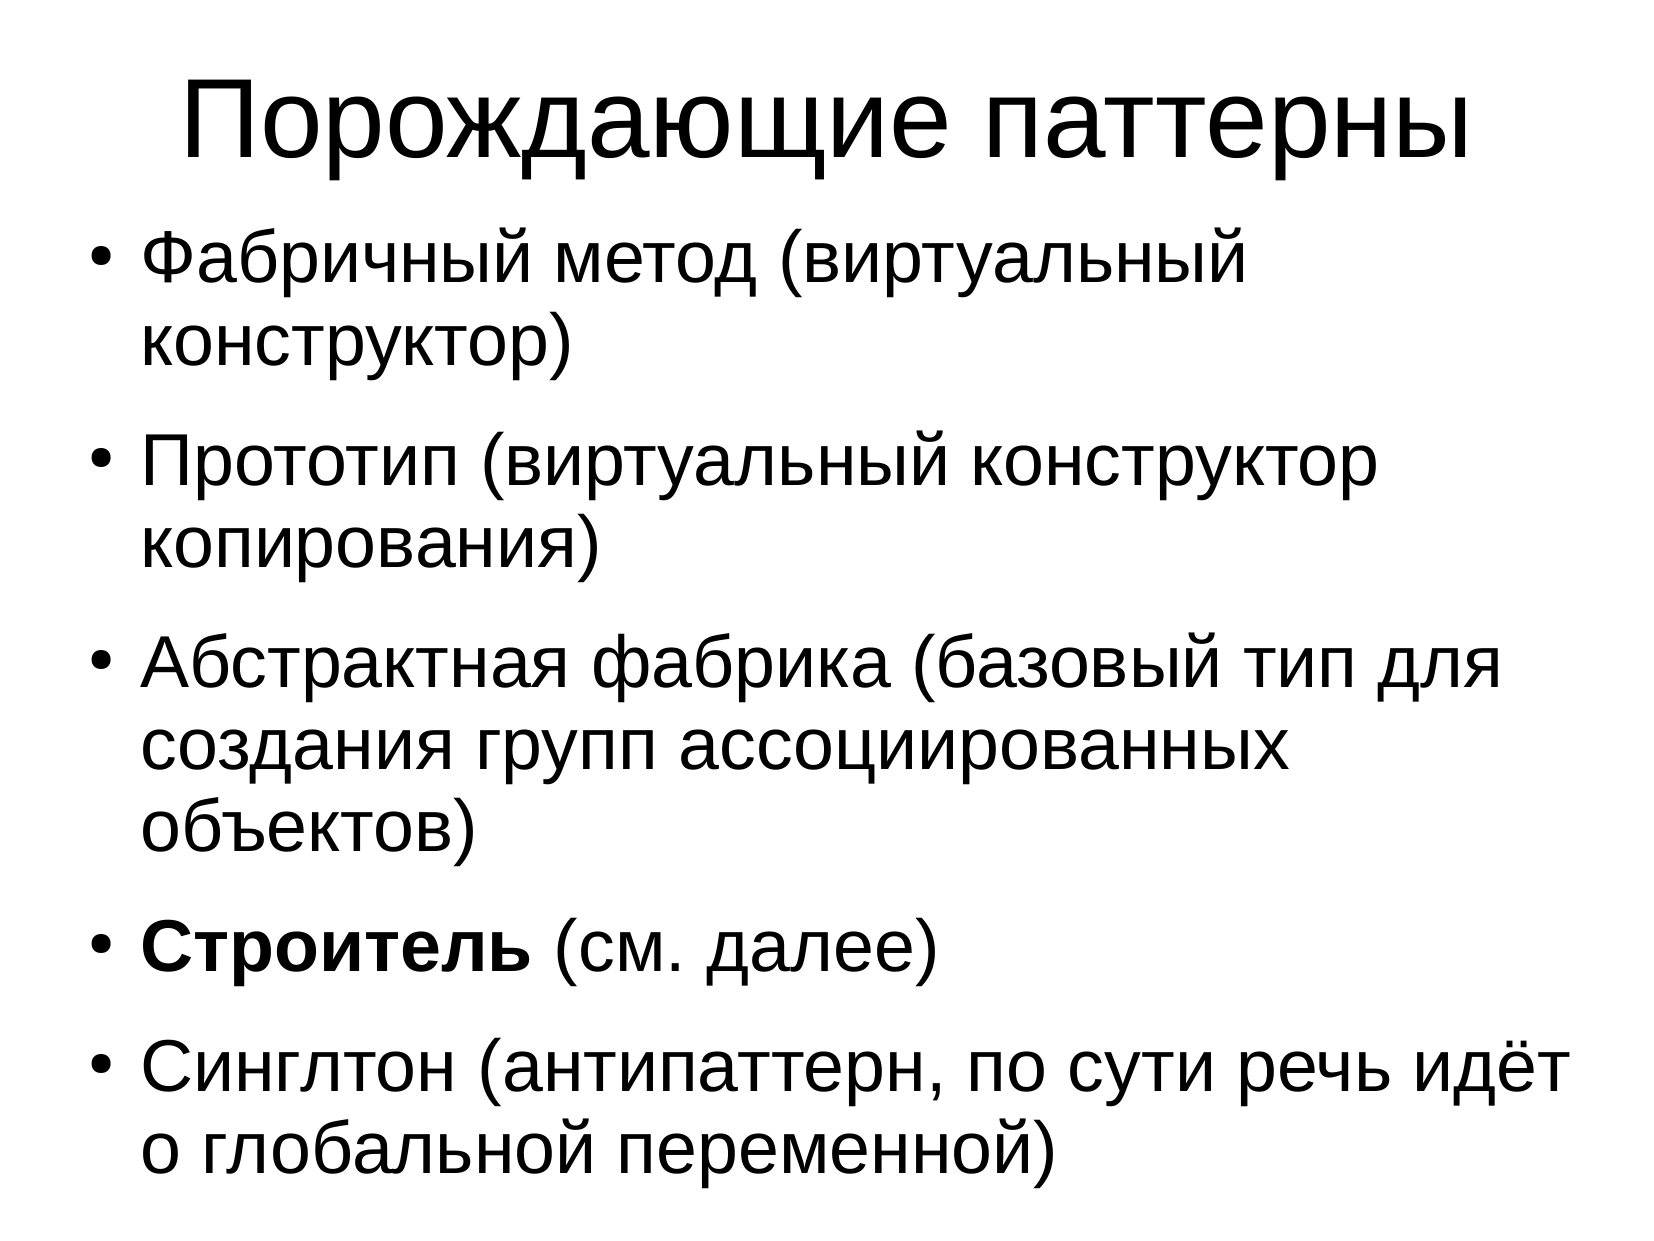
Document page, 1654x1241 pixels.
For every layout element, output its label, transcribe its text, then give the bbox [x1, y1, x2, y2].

title Порождающие паттерны [82, 15, 1571, 216]
list Фабричный метод (виртуальный конструктор) Прототип (виртуальный конструктор копирования) Абстрактная фабрика (базовый тип для создания групп ассоциированных объектов) Строитель (см. далее) Синглтон (антипаттерн, по сути речь идёт о глобальной переменной) [70, 216, 1579, 1192]
